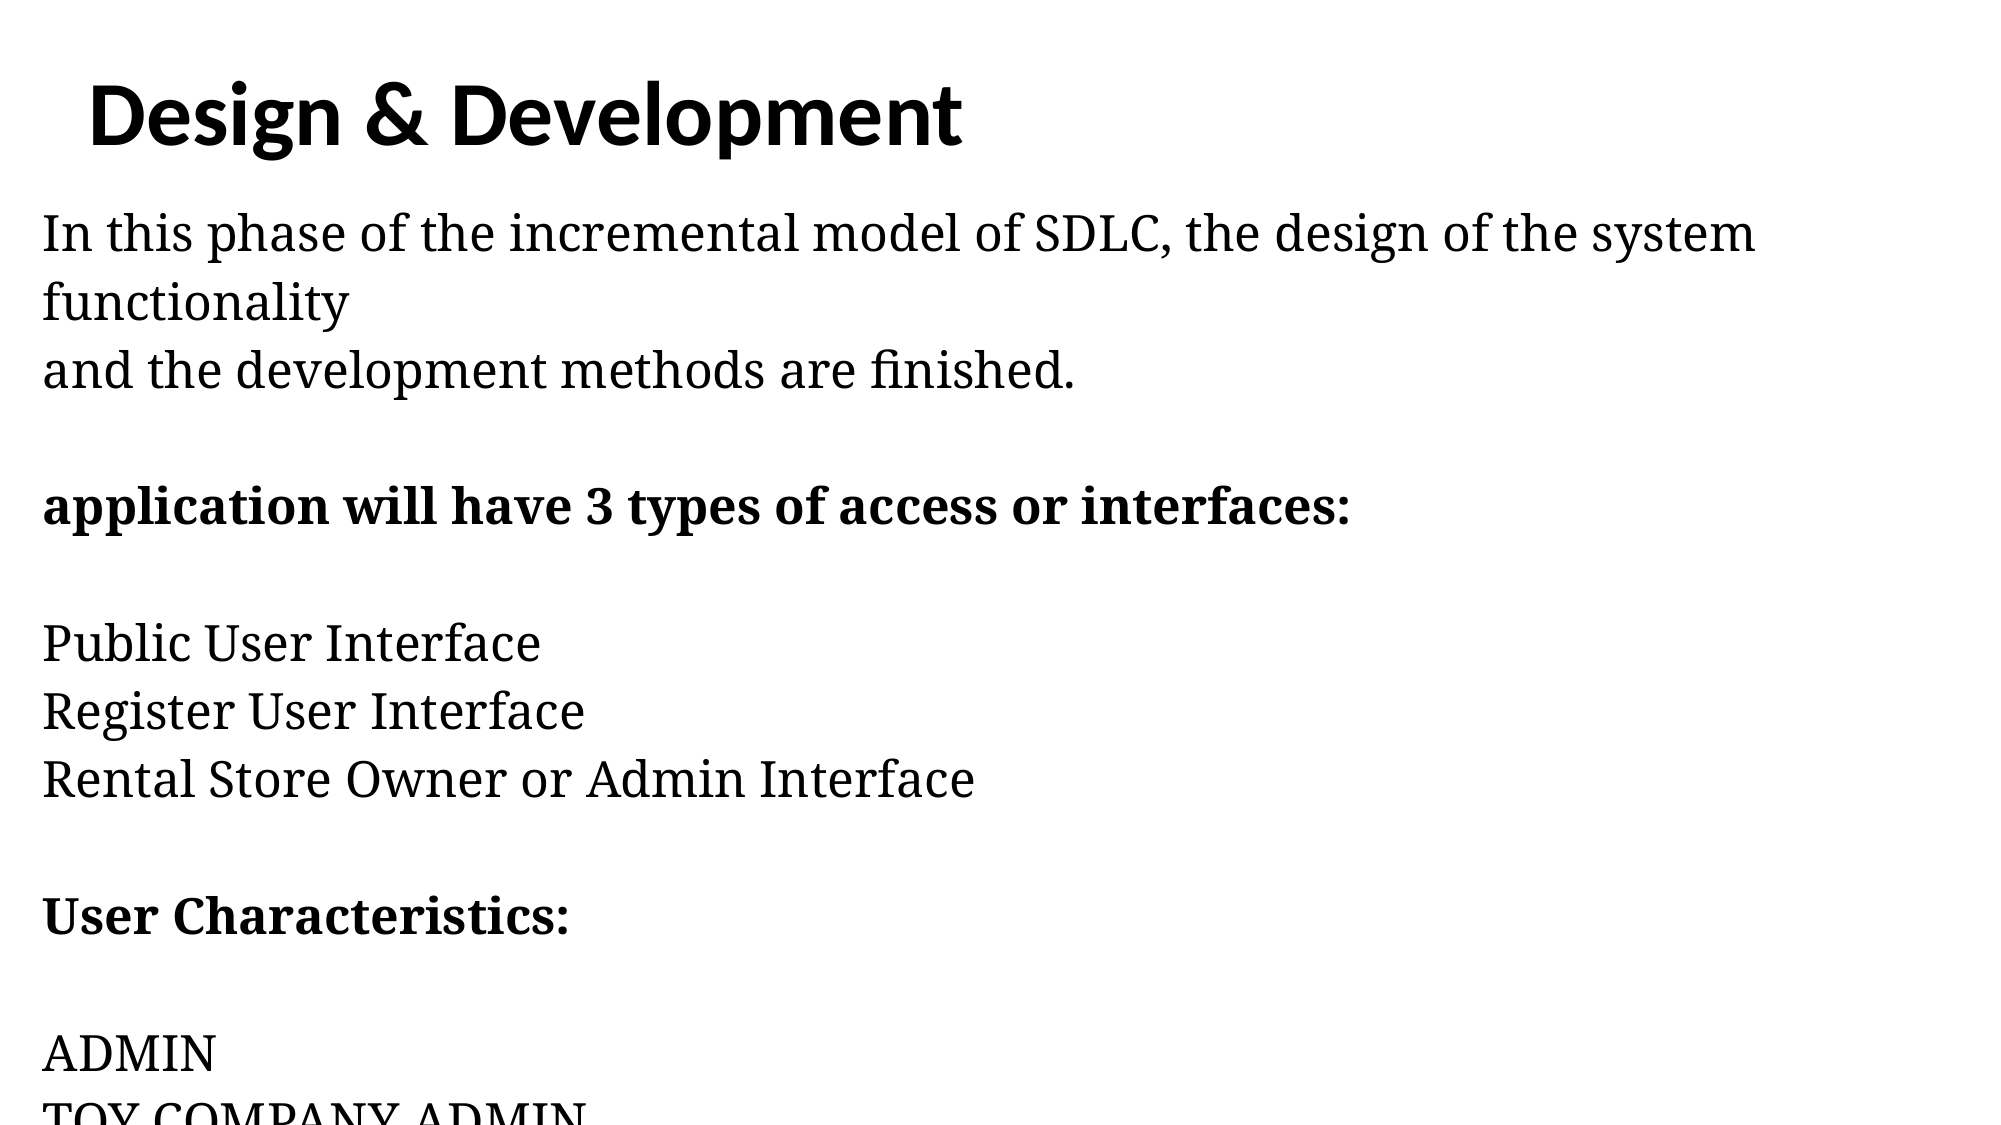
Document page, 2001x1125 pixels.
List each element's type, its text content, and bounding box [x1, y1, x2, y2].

title Design & Development [88, 0, 1814, 190]
text_box In this phase of the incremental model of SDLC, the design of the system functionality and the development methods are finished. application will have 3 types of access or interfaces: Public User Interface Register User Interface Rental Store Owner or Admin Interface User Characteristics: ADMIN TOY COMPANY ADMIN USER [28, 190, 1974, 1086]
